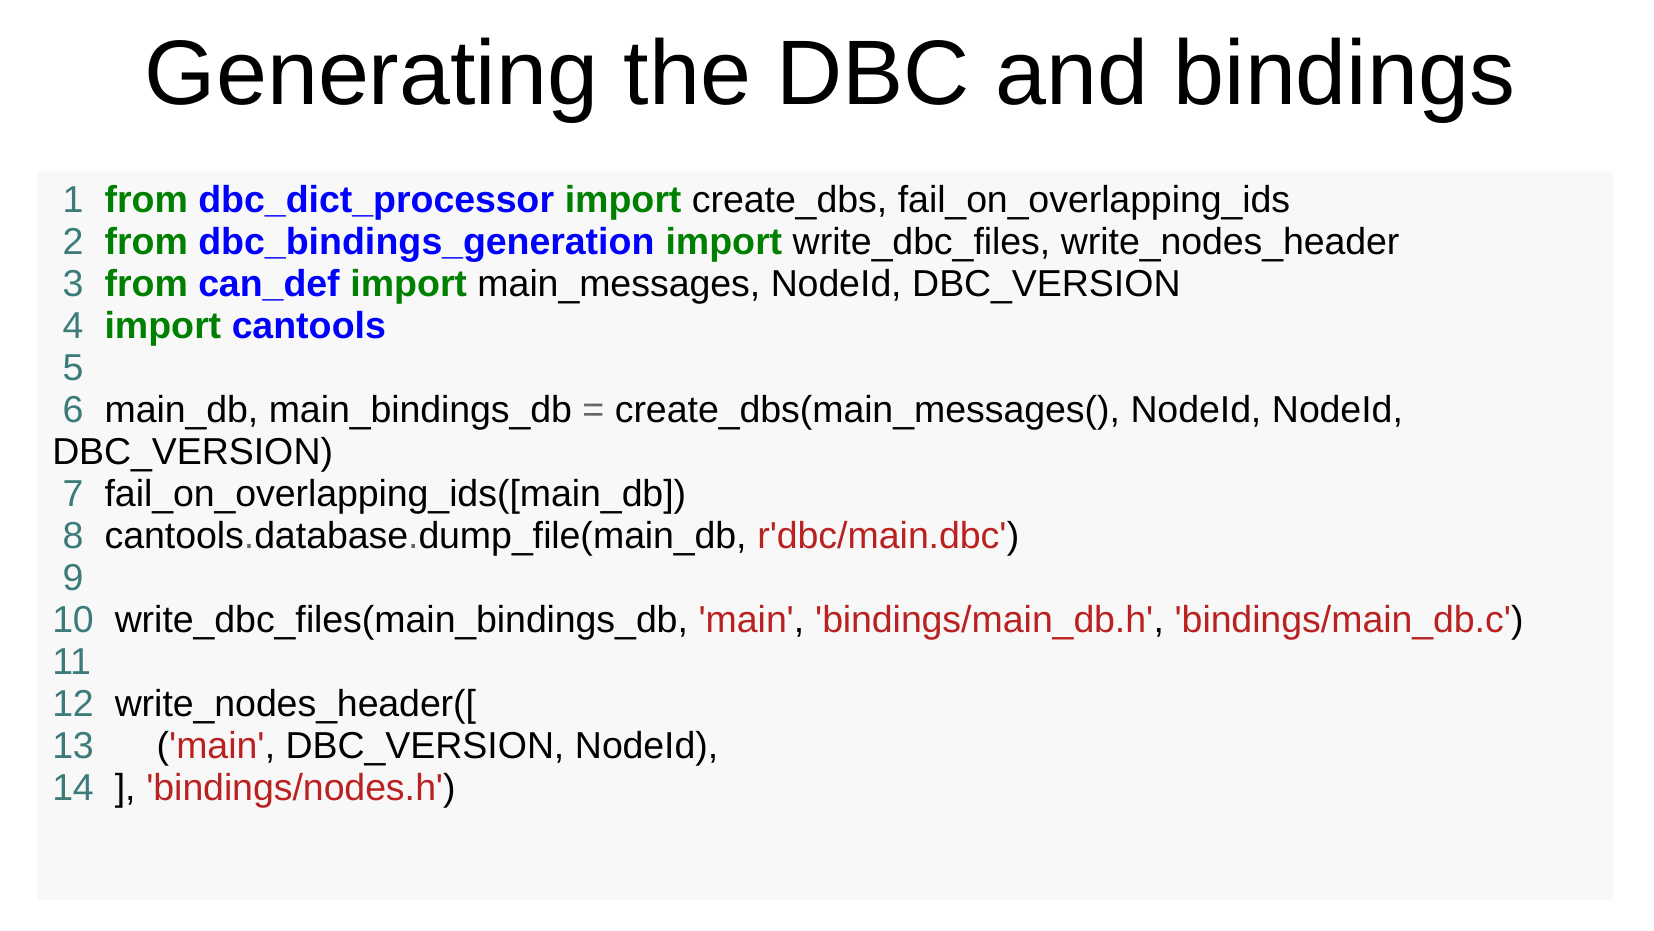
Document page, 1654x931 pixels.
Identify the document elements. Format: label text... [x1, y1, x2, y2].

text_box 1 from dbc_dict_processor import create_dbs, fail_on_overlapping_ids 2 from dbc_bindings_generation import write_dbc_files, write_nodes_header 3 from can_def import main_messages, NodeId, DBC_VERSION 4 import cantools 5 6 main_db, main_bindings_db = create_dbs(main_messages(), NodeId, NodeId, DBC_VERSION) 7 fail_on_overlapping_ids([main_db]) 8 cantools.database.dump_file(main_db, r'dbc/main.dbc') 9 10 write_dbc_files(main_bindings_db, 'main', 'bindings/main_db.h', 'bindings/main_db.c') 11 12 write_nodes_header([ 13 ('main', DBC_VERSION, NodeId), 14 ], 'bindings/nodes.h') [37, 171, 1613, 901]
title Generating the DBC and bindings [86, 0, 1576, 151]
